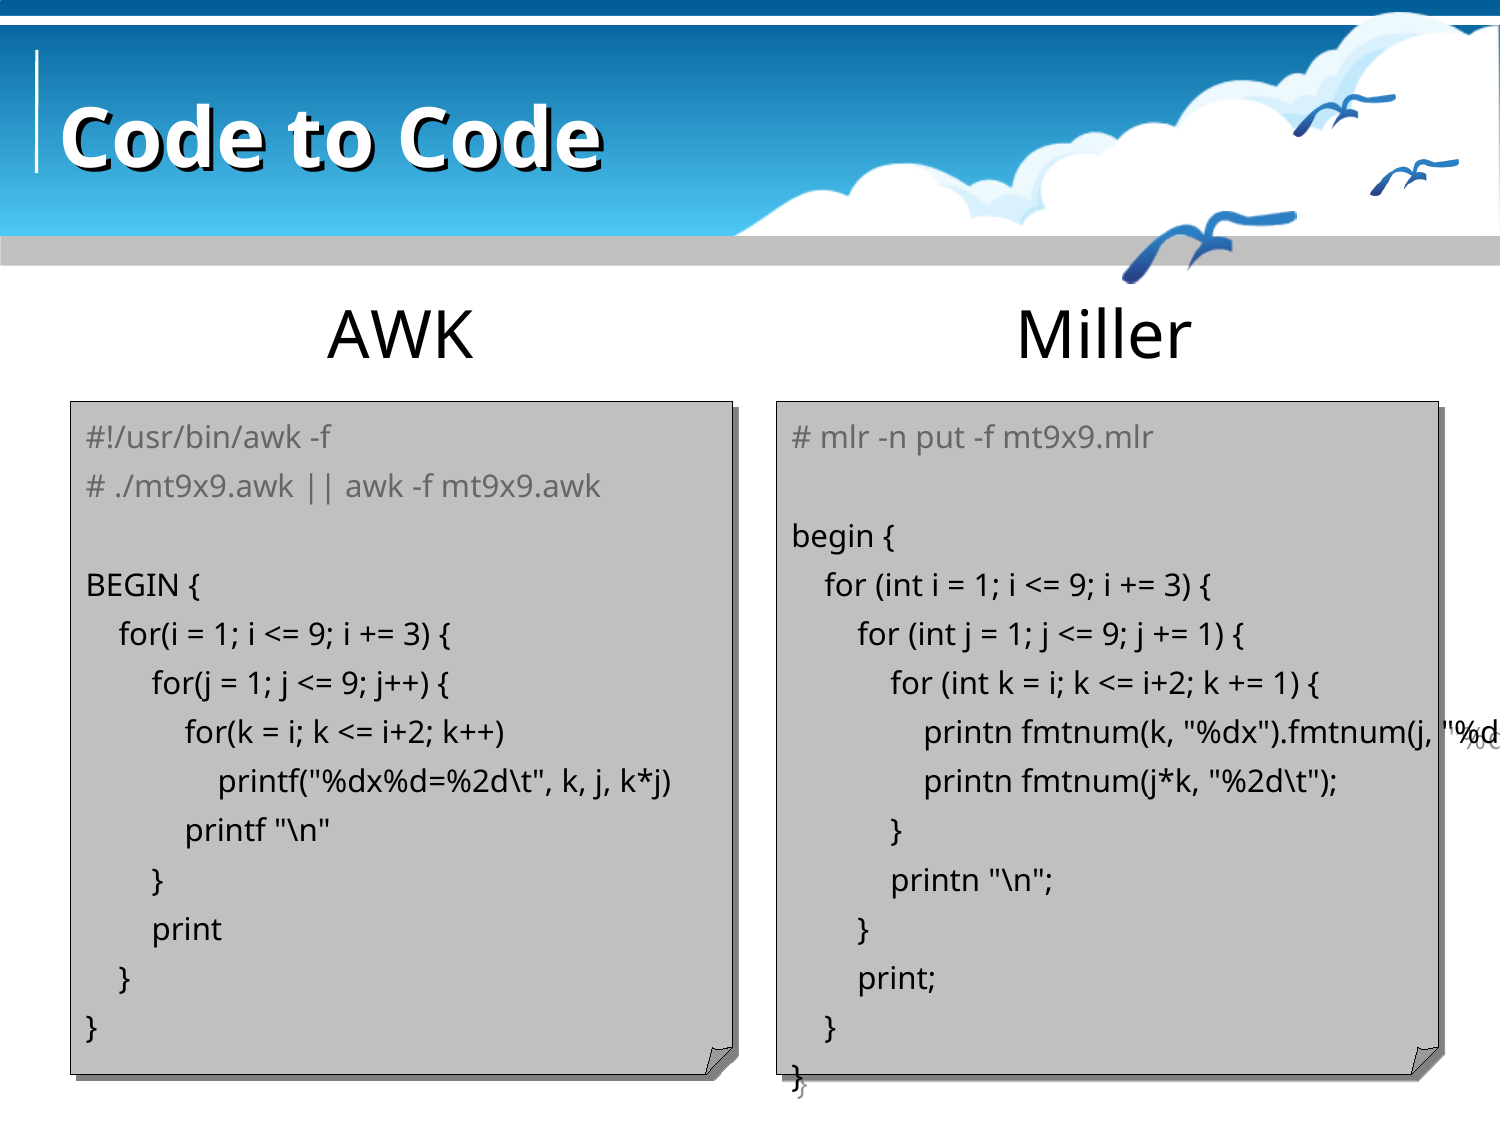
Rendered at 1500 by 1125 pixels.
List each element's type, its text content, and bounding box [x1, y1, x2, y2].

text_box AWK [312, 283, 585, 388]
text_box #!/usr/bin/awk -f # ./mt9x9.awk || awk -f mt9x9.awk BEGIN { for(i = 1; i <= 9; i += 3) { for(j = 1; j <= 9; j++) { for(k = i; k <= i+2; k++) printf("%dx%d=%2d\t", k, j, k*j) printf "\n" } print } } [70, 401, 733, 1075]
title Code to Code [59, 86, 1465, 186]
picture [730, 12, 1500, 284]
text_box # mlr -n put -f mt9x9.mlr begin { for (int i = 1; i <= 9; i += 3) { for (int j = 1; j <= 9; j += 1) { for (int k = i; k <= i+2; k += 1) { printn fmtnum(k, "%dx").fmtnum(j, "%d=") printn fmtnum(j*k, "%2d\t"); } printn "\n"; } print; } } [776, 401, 1439, 1075]
text_box Miller [1000, 283, 1252, 388]
